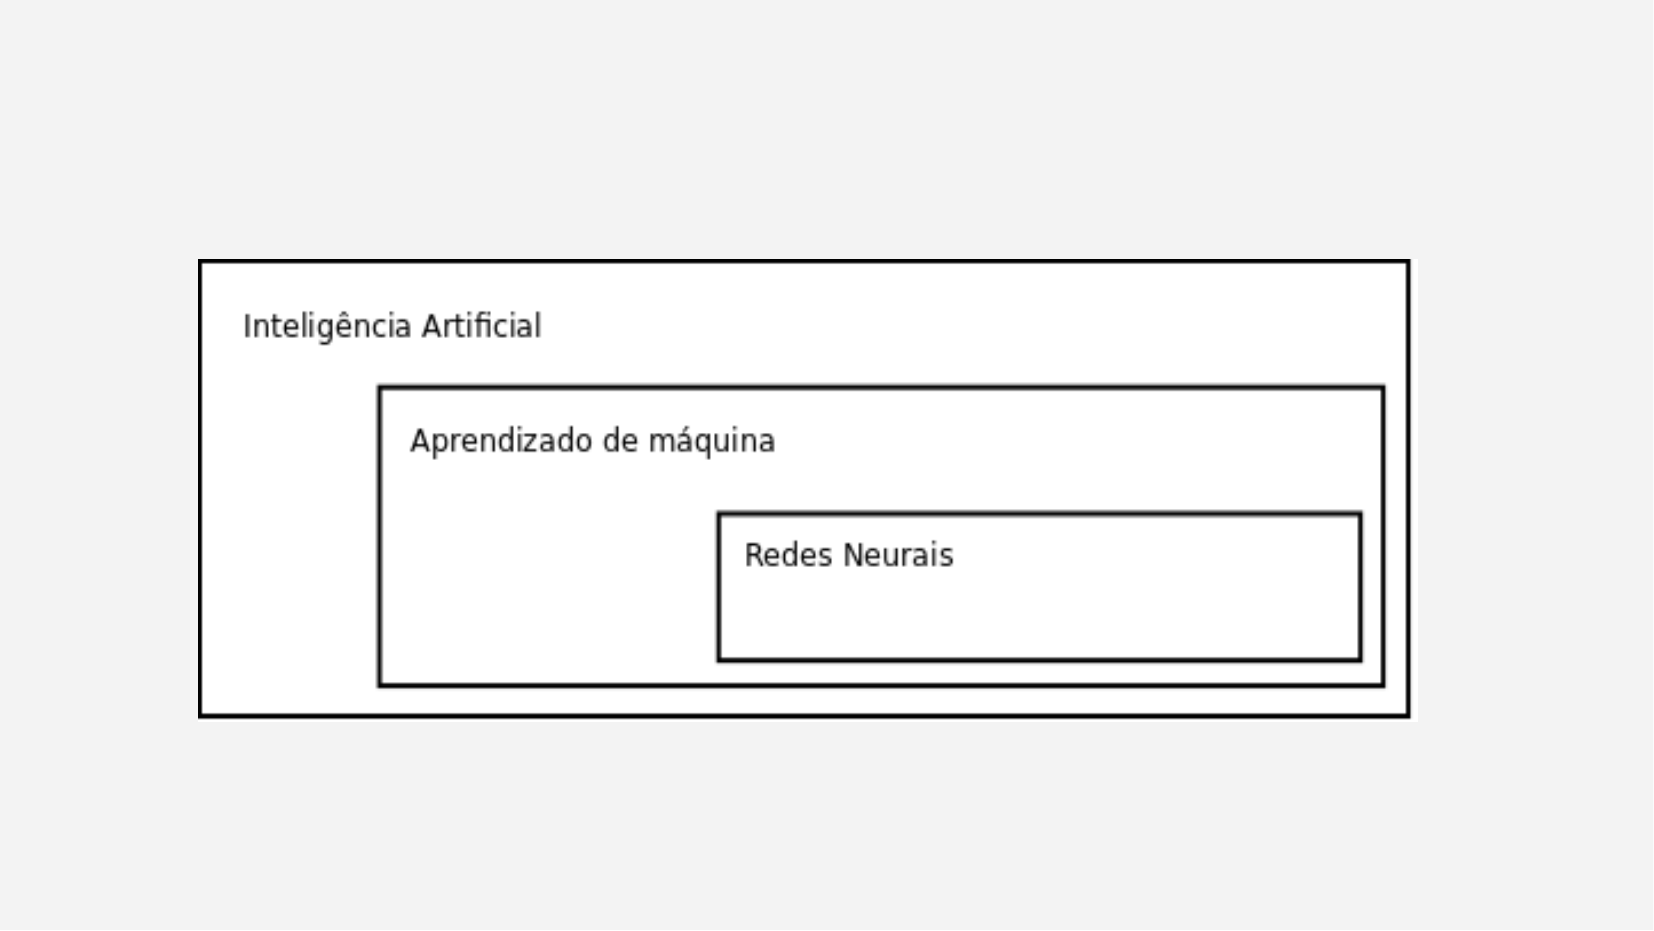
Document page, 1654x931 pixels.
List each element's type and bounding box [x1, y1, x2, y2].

picture [198, 259, 1418, 722]
